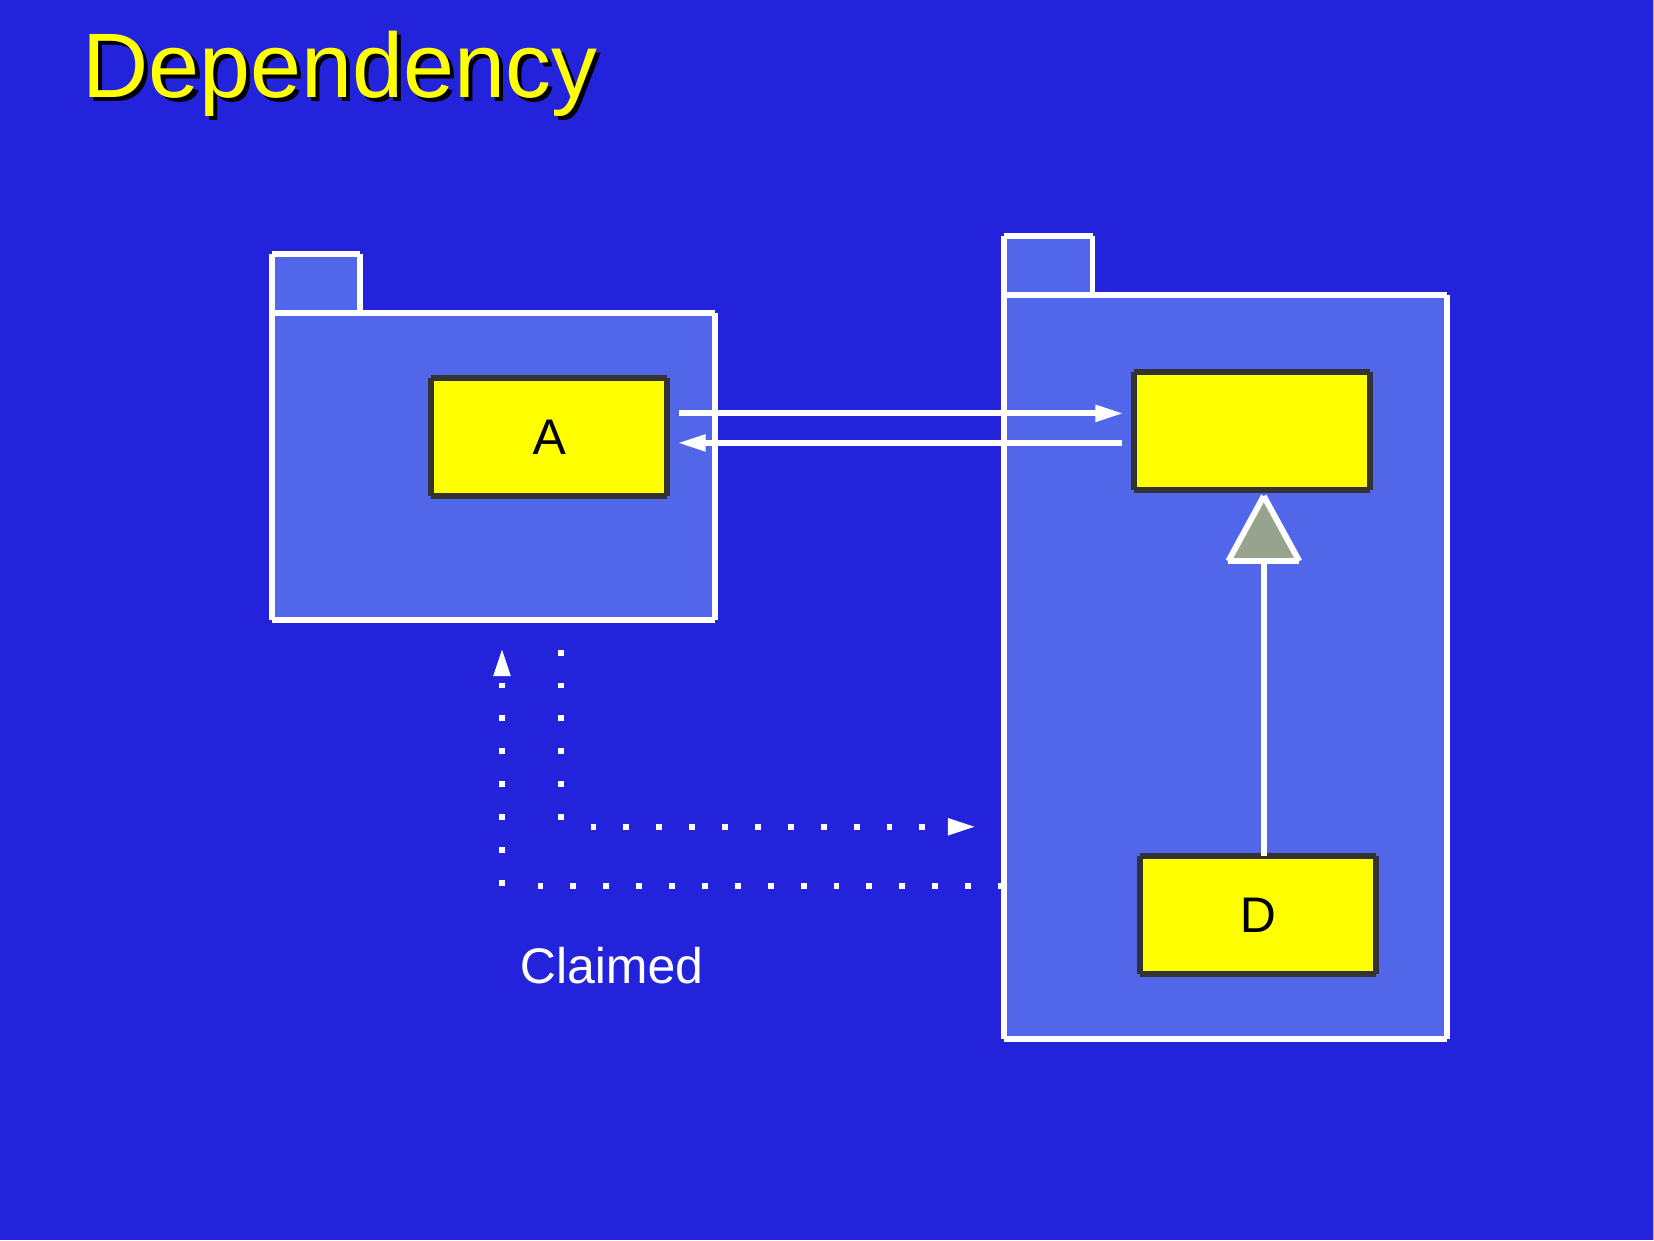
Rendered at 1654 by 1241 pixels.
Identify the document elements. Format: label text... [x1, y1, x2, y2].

title Dependency [82, 2, 1571, 130]
text_box [1003, 236, 1447, 1040]
text_box [271, 253, 715, 621]
text_box A [431, 377, 668, 497]
text_box D [1139, 856, 1376, 975]
text_box Claimed [505, 930, 718, 1001]
